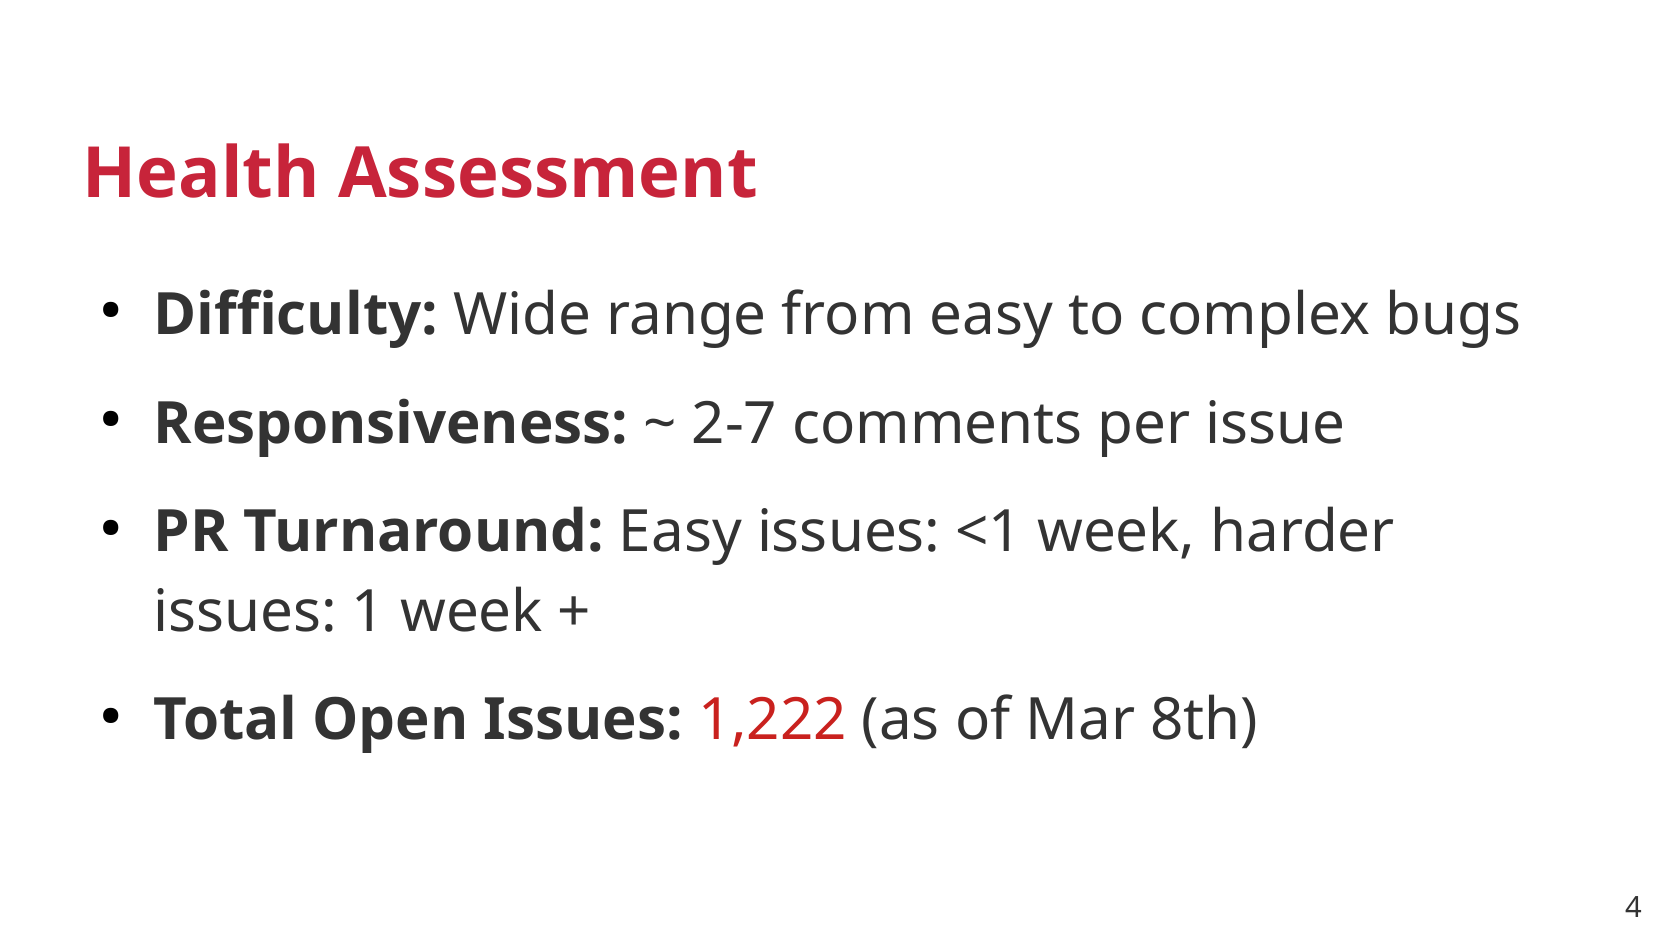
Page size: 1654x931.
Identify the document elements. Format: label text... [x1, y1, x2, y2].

title Health Assessment [82, 92, 1571, 249]
list Difficulty: Wide range from easy to complex bugs Responsiveness: ~ 2-7 comments per issue PR Turnaround: Easy issues: <1 week, harder issues: 1 week + Total Open Issues: 1,222 (as of Mar 8th) [82, 271, 1571, 758]
